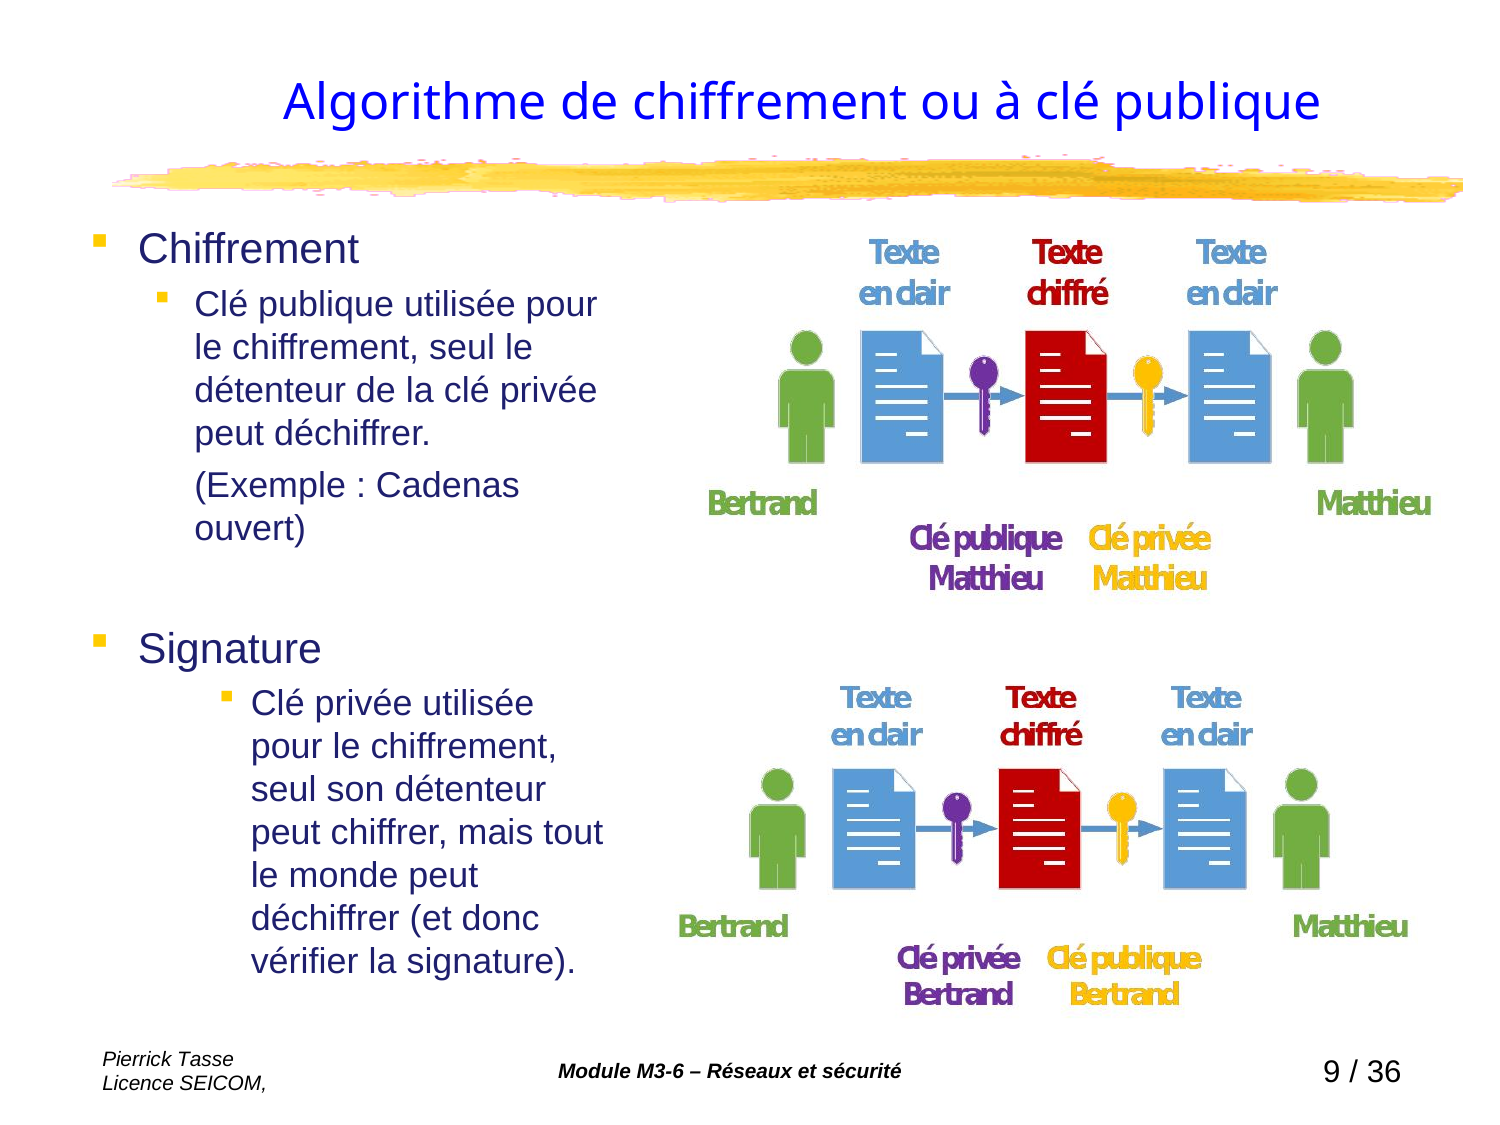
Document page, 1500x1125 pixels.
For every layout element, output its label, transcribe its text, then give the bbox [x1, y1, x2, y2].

picture [661, 670, 1418, 1028]
picture [112, 149, 1463, 213]
picture [691, 222, 1441, 615]
list Chiffrement Clé publique utilisée pour le chiffrement, seul le détenteur de la clé privée peut déchiffrer. (Exemple : Cadenas ouvert) Signature Clé privée utilisée pour le chiffrement, seul son détenteur peut chiffrer, mais tout le monde peut déchiffrer (et donc vérifier la signature). [74, 212, 626, 1004]
title Algorithme de chiffrement ou à clé publique [62, 37, 1338, 138]
